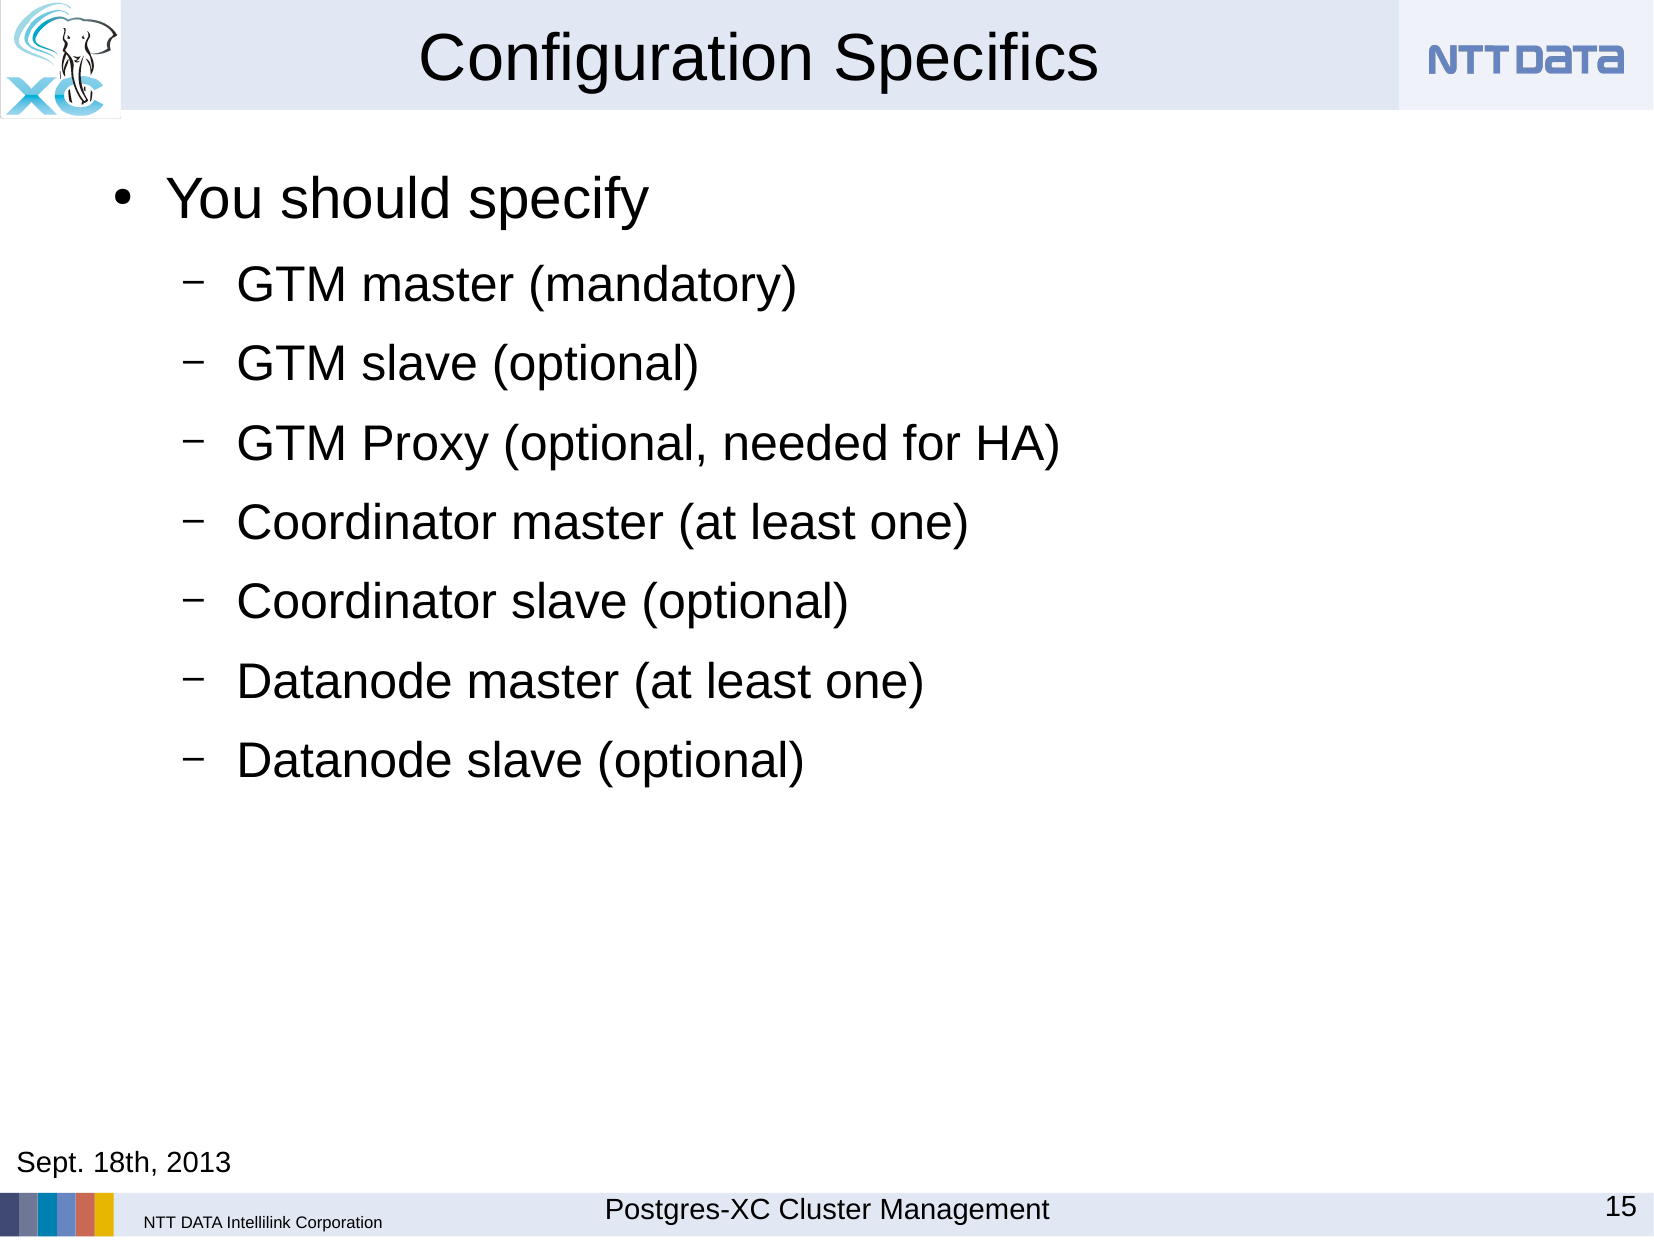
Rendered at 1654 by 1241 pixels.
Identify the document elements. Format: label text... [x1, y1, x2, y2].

picture [0, 0, 121, 119]
picture [1429, 45, 1624, 74]
list You should specify GTM master (mandatory) GTM slave (optional) GTM Proxy (optional, needed for HA) Coordinator master (at least one) Coordinator slave (optional) Datanode master (at least one) Datanode slave (optional) [94, 165, 1583, 1052]
title Configuration Specifics [120, 3, 1399, 110]
